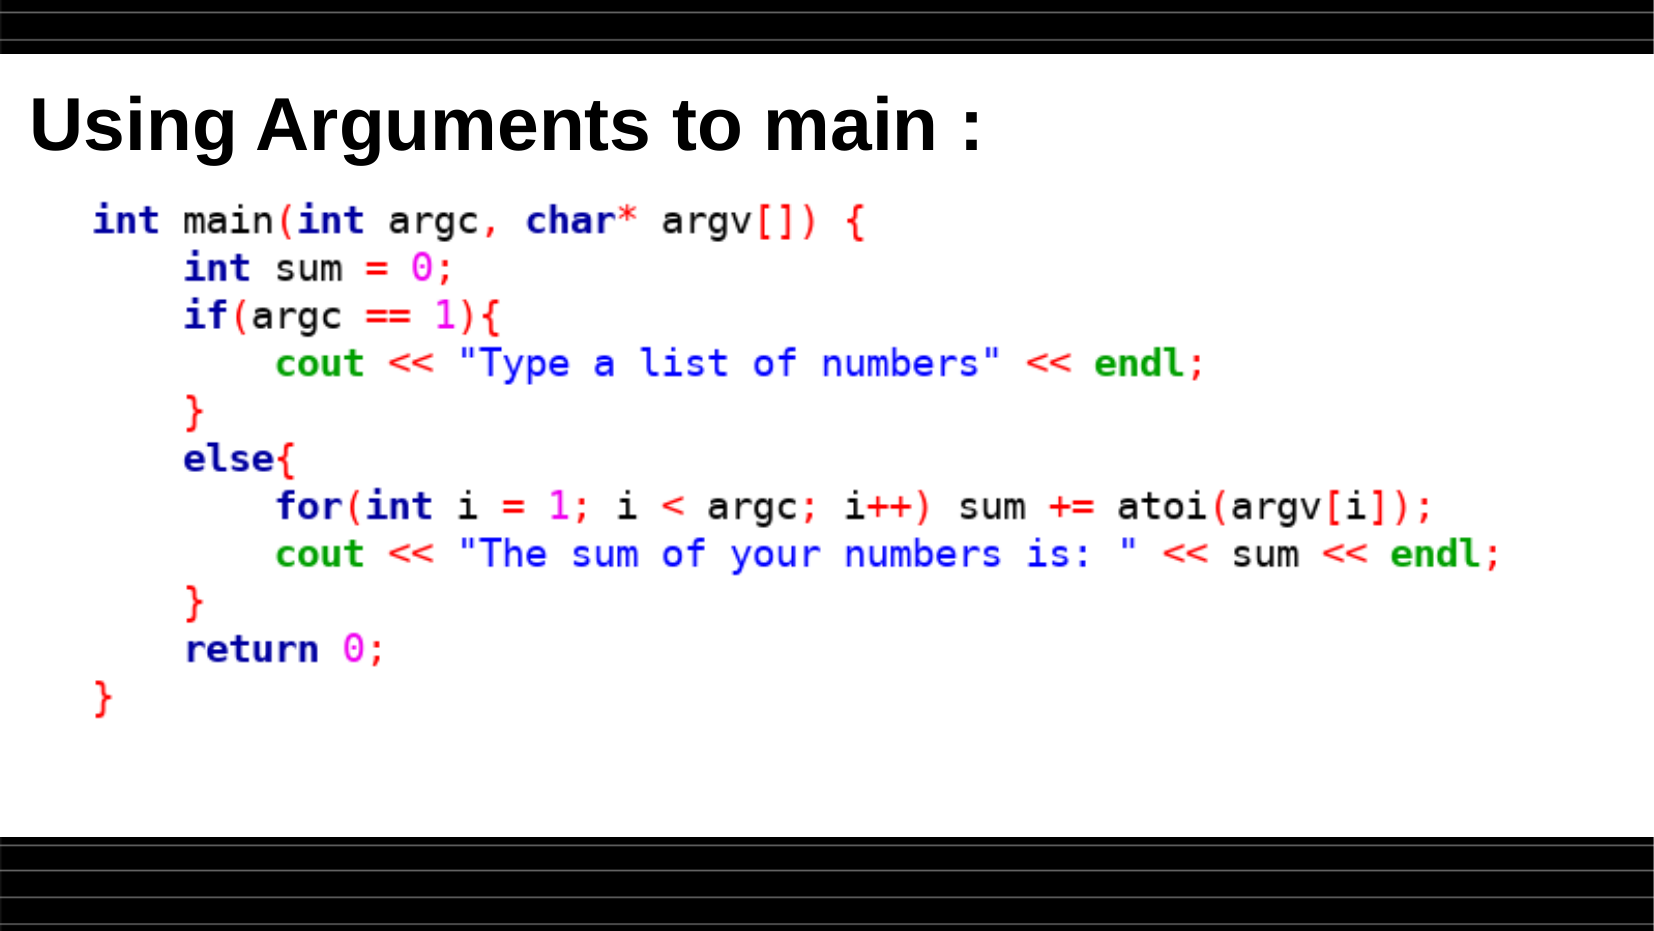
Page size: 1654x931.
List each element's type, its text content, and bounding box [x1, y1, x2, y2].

picture [0, 0, 1654, 54]
picture [90, 184, 1525, 736]
picture [0, 837, 1654, 931]
text_box Using Arguments to main : [15, 75, 1546, 174]
